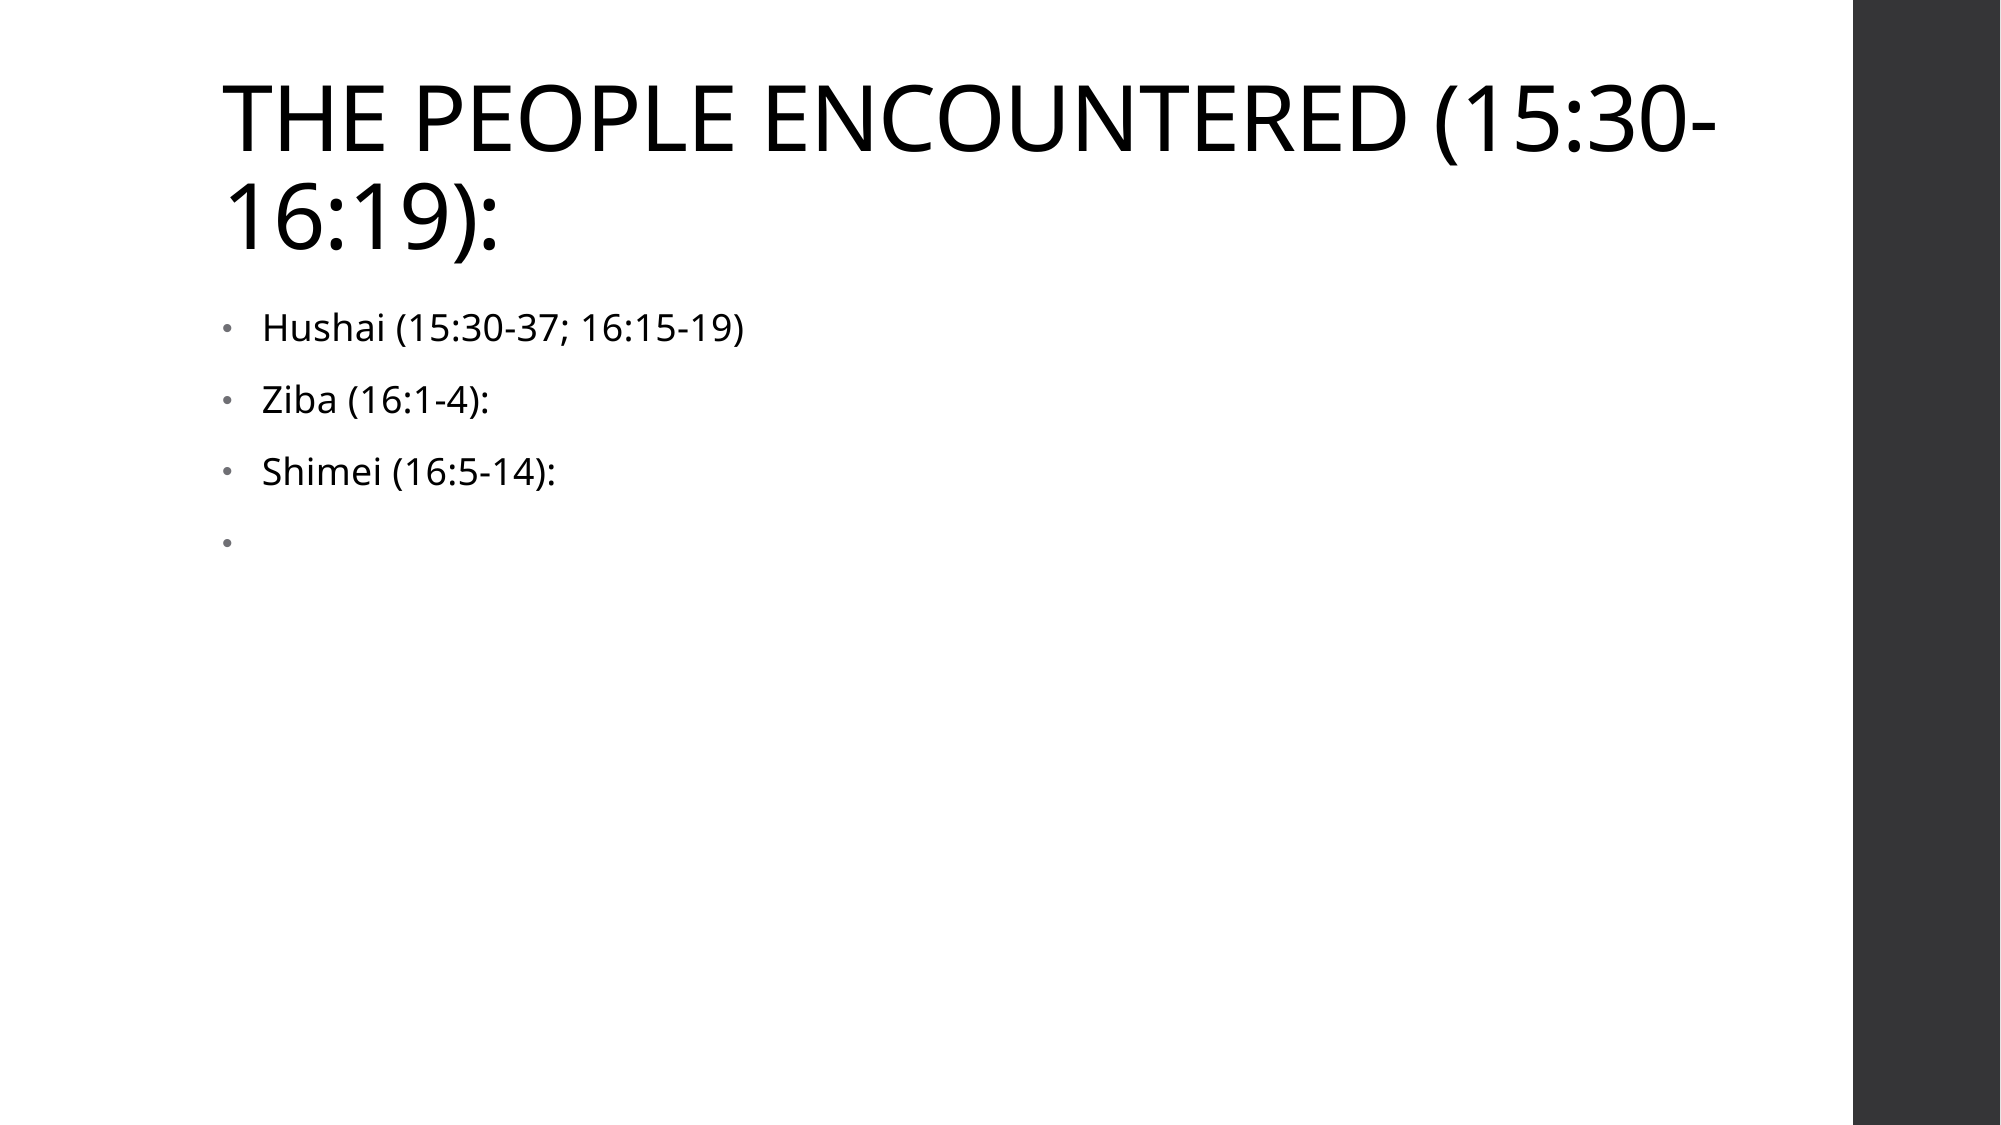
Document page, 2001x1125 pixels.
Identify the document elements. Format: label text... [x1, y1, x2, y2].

list Hushai (15:30-37; 16:15-19) Ziba (16:1-4): Shimei (16:5-14): [206, 299, 1617, 1014]
title THE PEOPLE ENCOUNTERED (15:30-16:19): [206, 60, 1797, 278]
